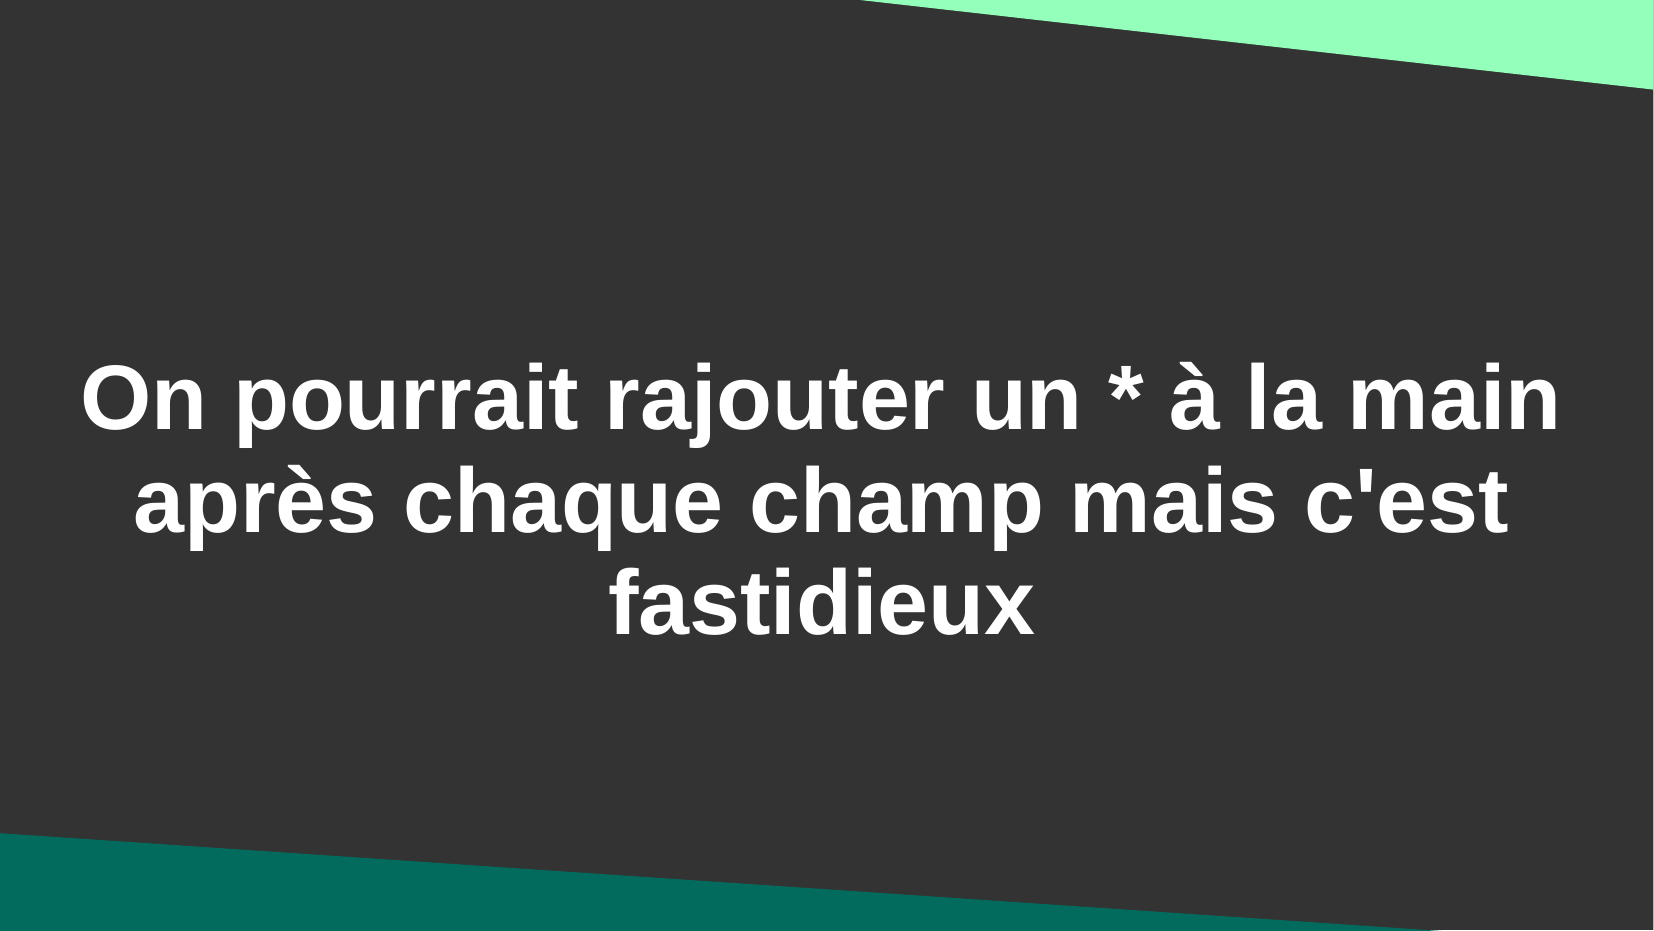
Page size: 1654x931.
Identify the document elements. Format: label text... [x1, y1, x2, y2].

title On pourrait rajouter un * à la main après chaque champ mais c'est fastidieux [22, 346, 1622, 655]
text_box [860, 0, 1654, 90]
